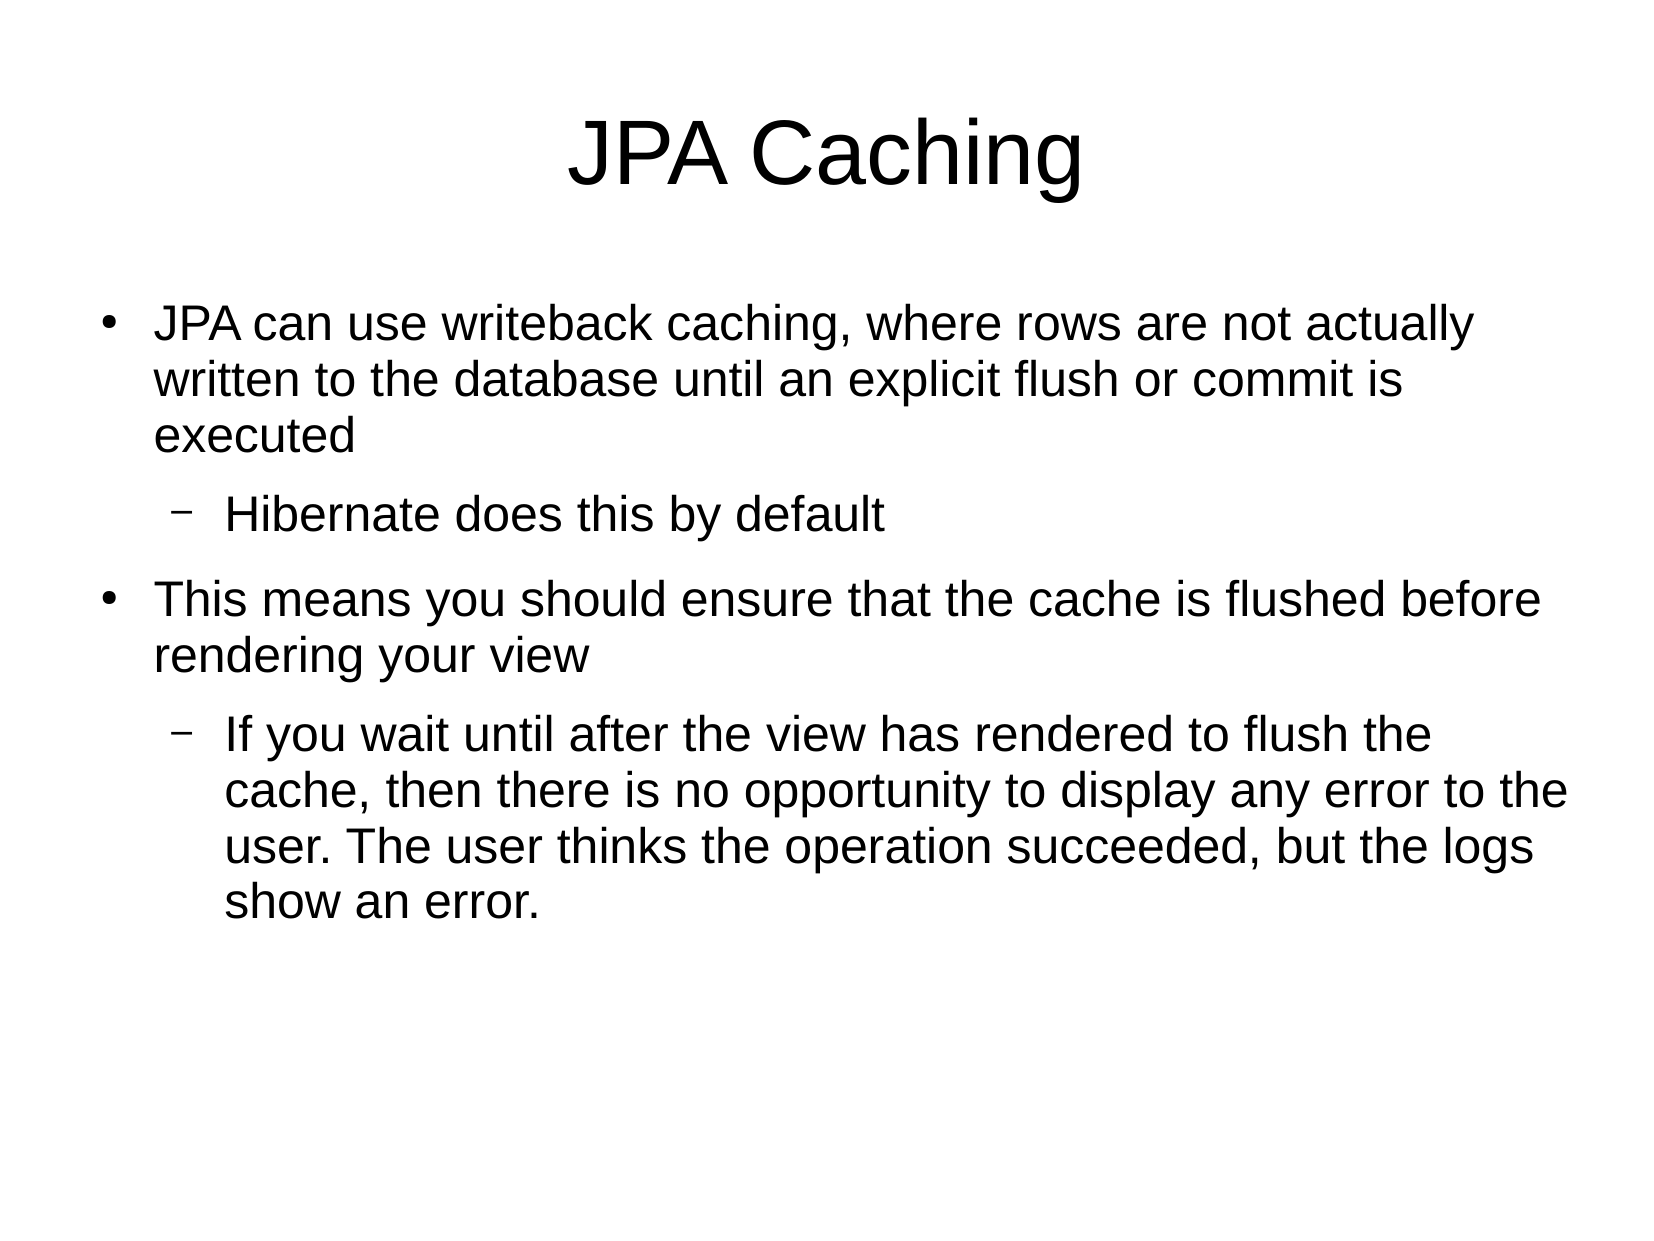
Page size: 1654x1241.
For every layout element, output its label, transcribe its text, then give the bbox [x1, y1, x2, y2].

list JPA can use writeback caching, where rows are not actually written to the database until an explicit flush or commit is executed Hibernate does this by default This means you should ensure that the cache is flushed before rendering your view If you wait until after the view has rendered to flush the cache, then there is no opportunity to display any error to the user. The user thinks the operation succeeded, but the logs show an error. [82, 295, 1571, 1182]
title JPA Caching [82, 49, 1571, 257]
